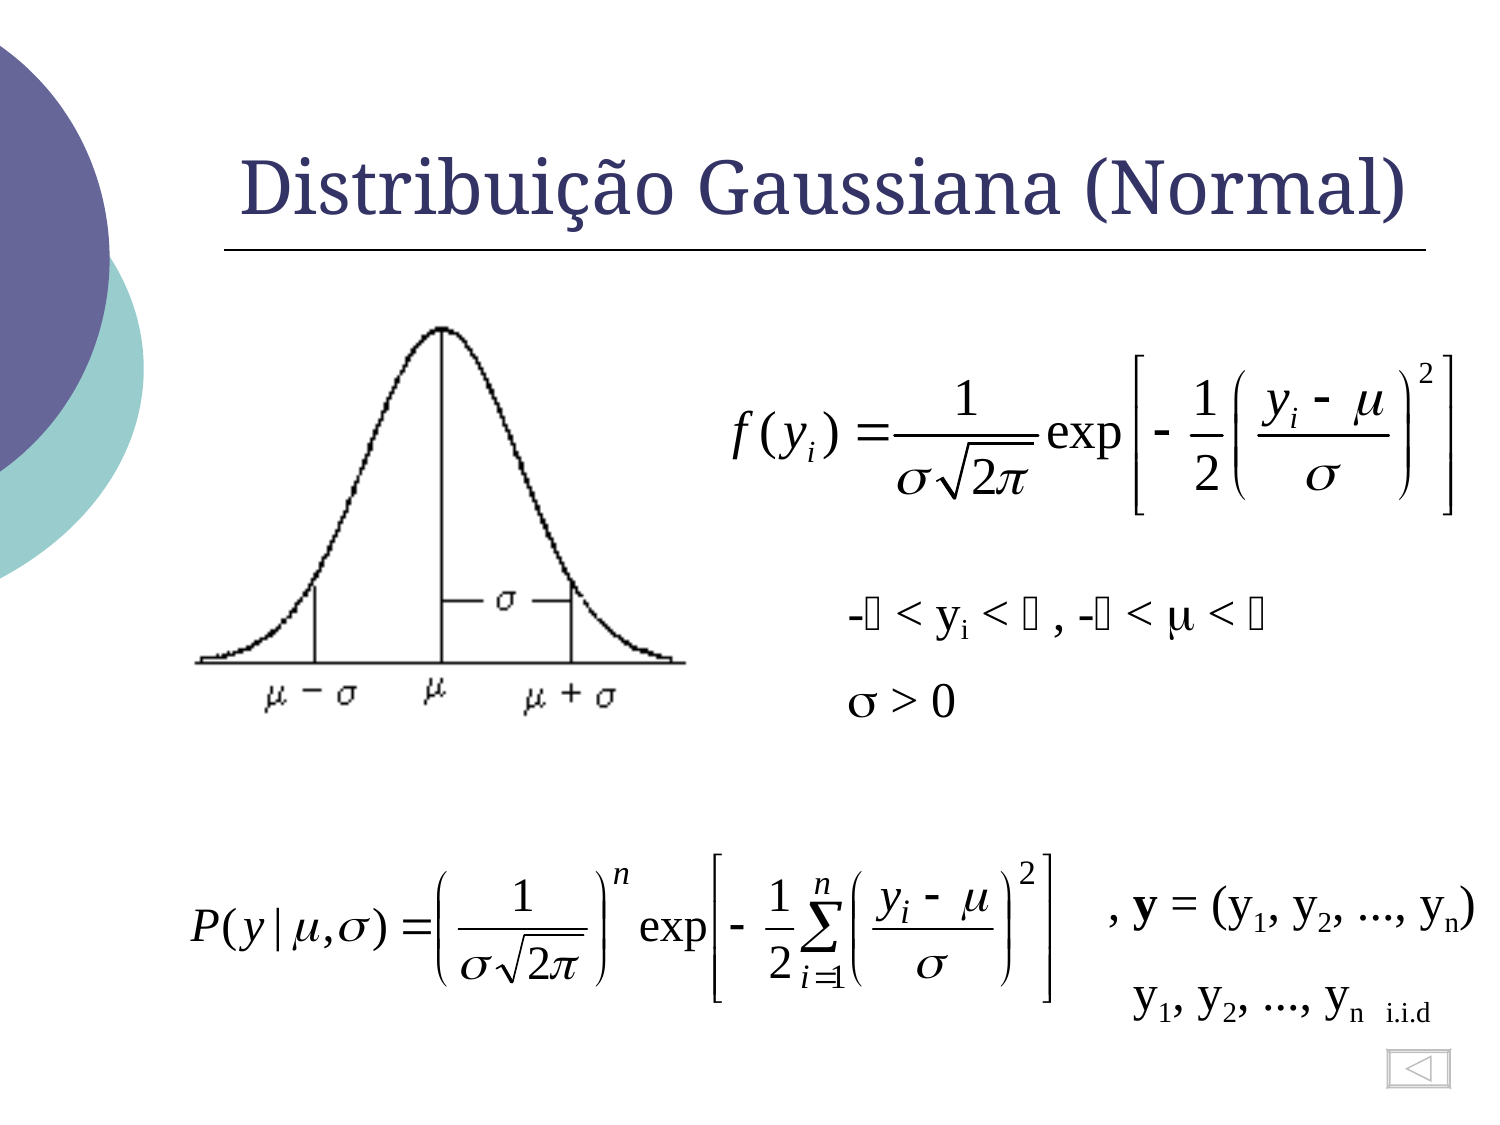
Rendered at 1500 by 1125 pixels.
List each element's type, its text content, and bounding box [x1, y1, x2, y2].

chart [183, 845, 1070, 1014]
text_box - < yi <  , - <  <   > 0 [832, 573, 1447, 736]
chart [714, 342, 1471, 529]
title Distribuição Gaussiana (Normal) [224, 49, 1425, 237]
chart [147, 314, 711, 722]
text_box , y = (y1, y2, ..., yn) y1, y2, ..., yn i.i.d [1080, 862, 1500, 1037]
